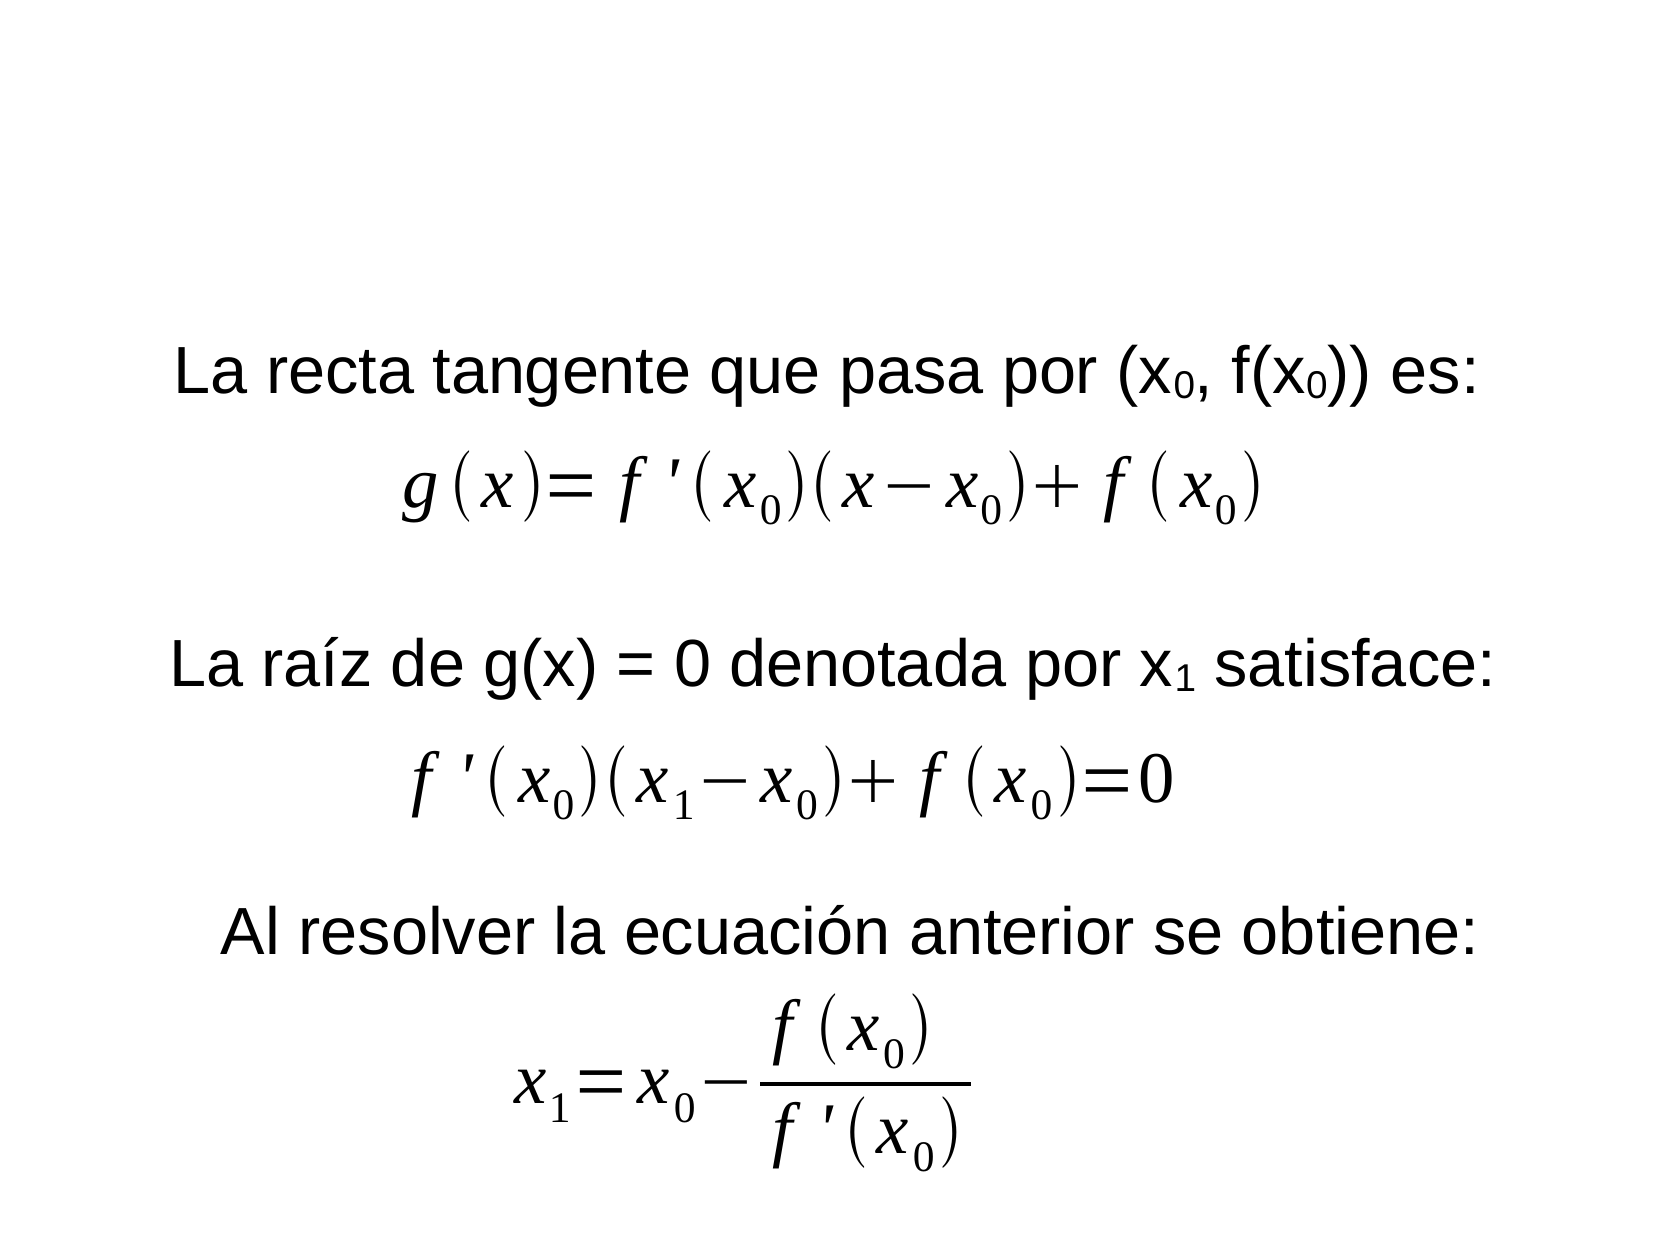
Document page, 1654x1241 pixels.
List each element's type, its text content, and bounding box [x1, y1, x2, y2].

chart [391, 442, 1270, 535]
text_box Al resolver la ecuación anterior se obtiene: [106, 858, 1595, 1004]
subtitle La recta tangente que pasa por (x0, f(x0)) es: [82, 297, 1571, 443]
chart [501, 986, 980, 1182]
chart [390, 738, 1182, 830]
text_box La raíz de g(x) = 0 denotada por x1 satisface: [88, 590, 1577, 736]
